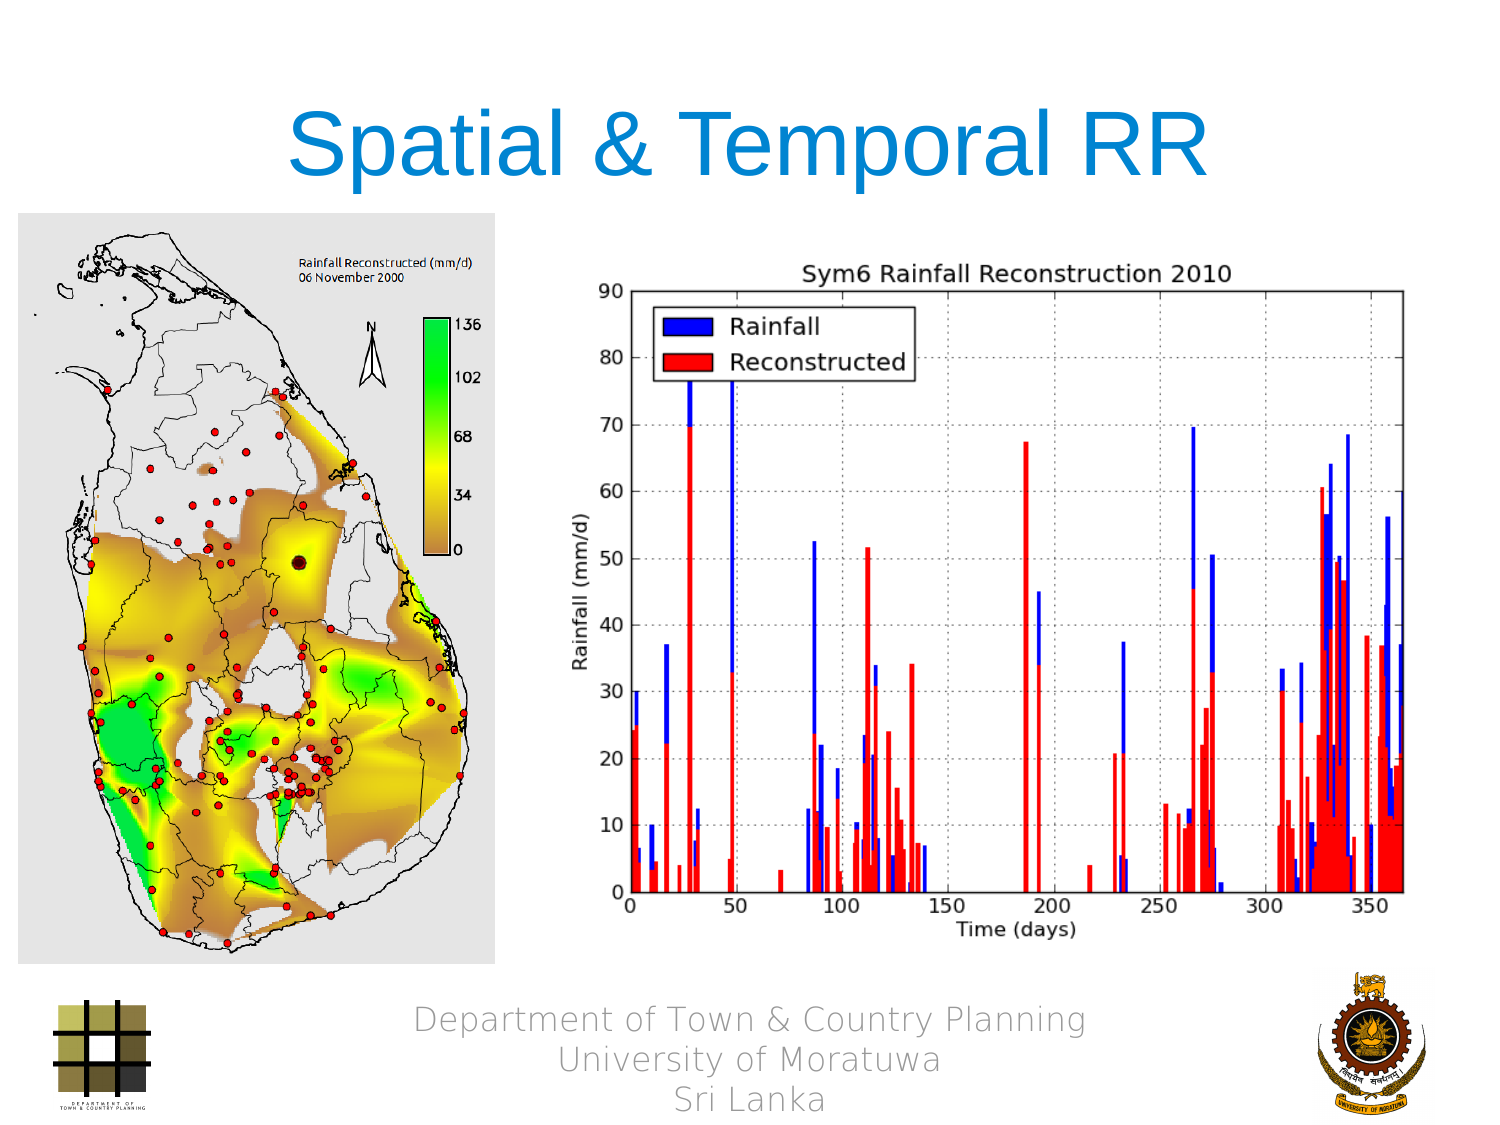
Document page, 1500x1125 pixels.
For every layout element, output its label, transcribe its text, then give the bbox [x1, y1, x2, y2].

picture [53, 1000, 151, 1110]
title Spatial & Temporal RR [75, 45, 1426, 233]
picture [506, 216, 1500, 1125]
picture [18, 213, 495, 964]
